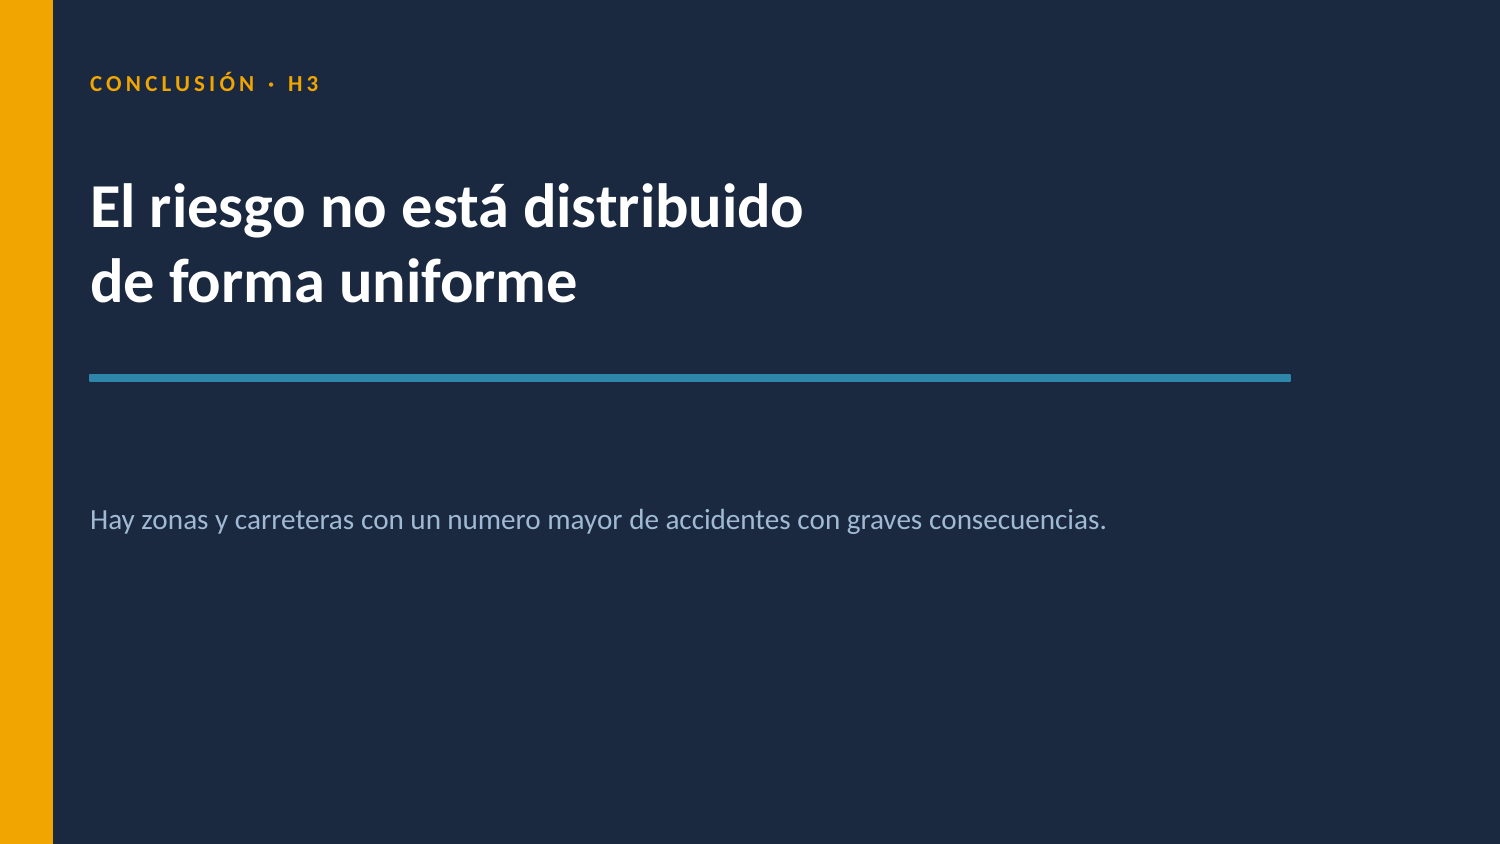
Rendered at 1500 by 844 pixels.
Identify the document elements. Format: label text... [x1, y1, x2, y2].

text_box [89, 374, 1290, 381]
text_box [0, 0, 53, 844]
text_box CONCLUSIÓN · H3 [89, 52, 1440, 113]
text_box El riesgo no está distribuido de forma uniforme [89, 127, 1365, 353]
text_box Hay zonas y carreteras con un numero mayor de accidentes con graves consecuencias. [89, 404, 1410, 630]
